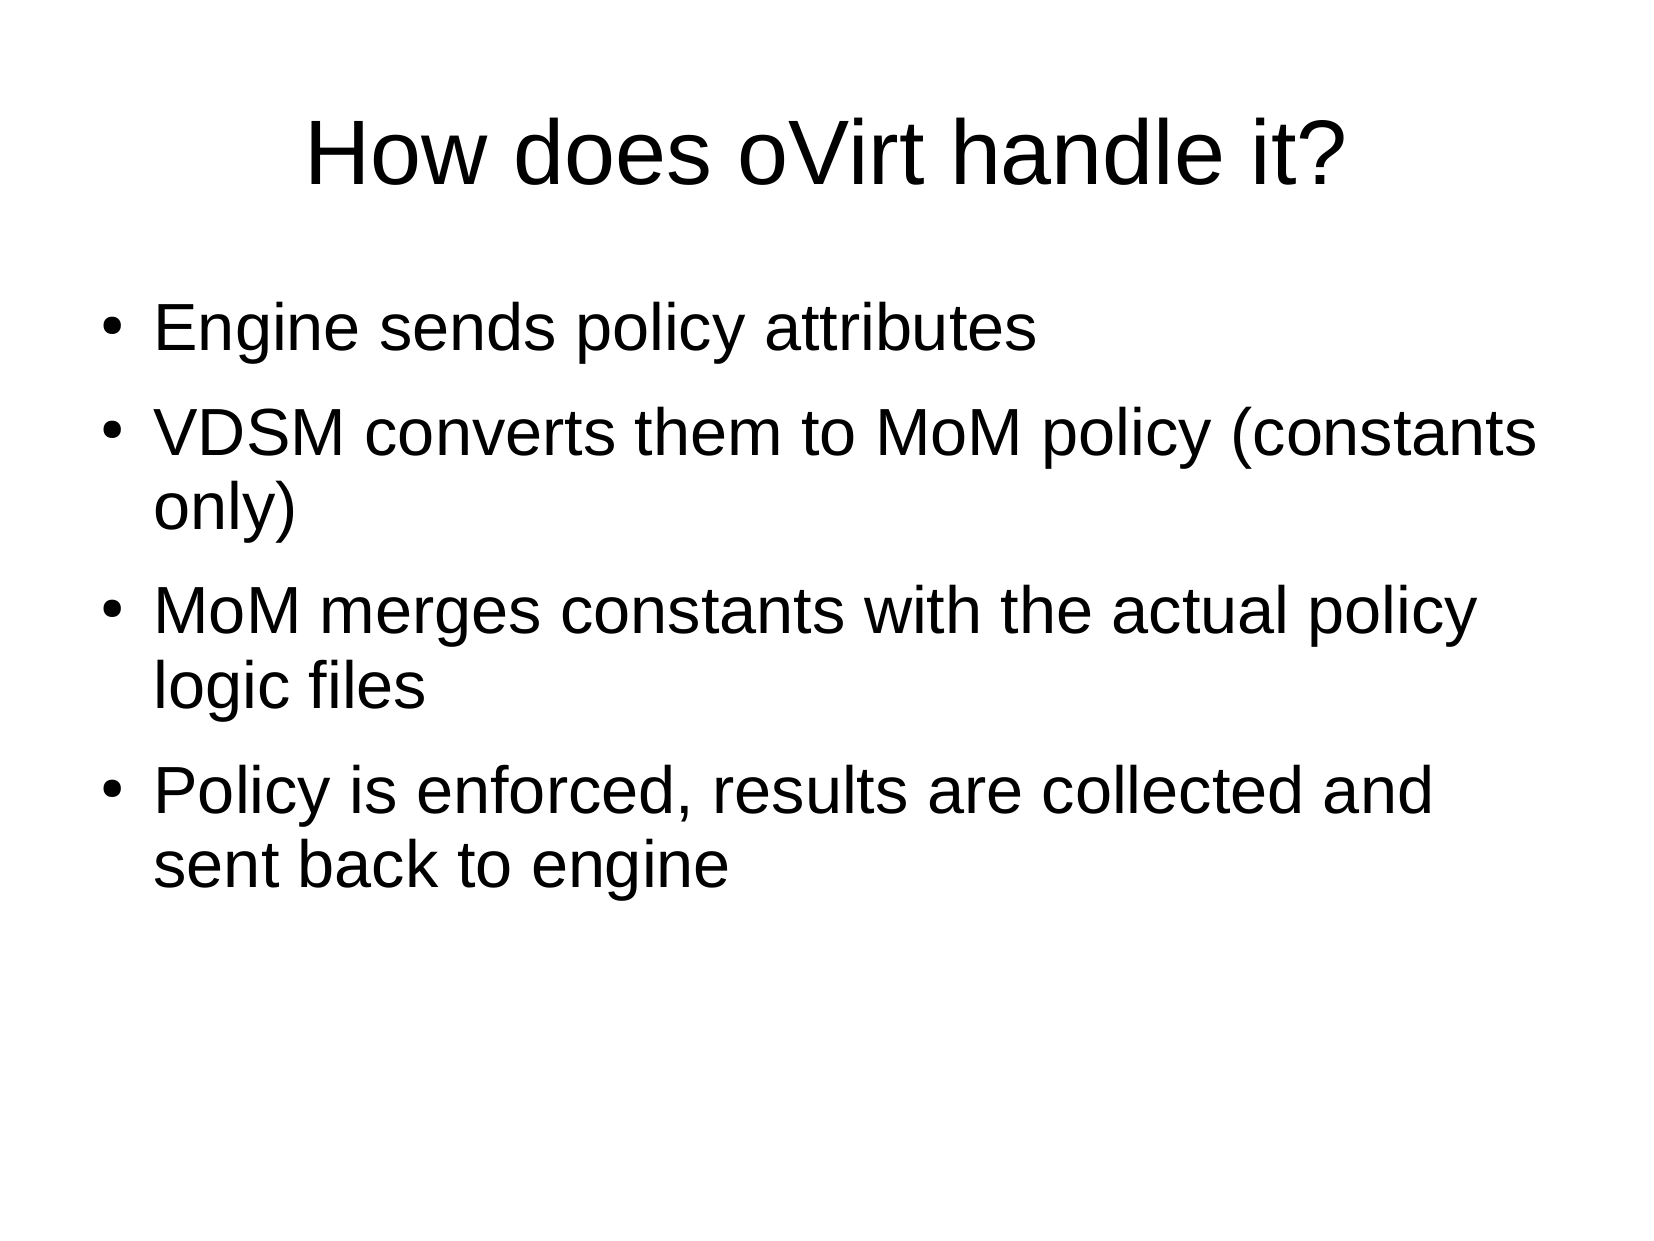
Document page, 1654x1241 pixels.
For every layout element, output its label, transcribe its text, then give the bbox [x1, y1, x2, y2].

title How does oVirt handle it? [82, 49, 1571, 257]
list Engine sends policy attributes VDSM converts them to MoM policy (constants only) MoM merges constants with the actual policy logic files Policy is enforced, results are collected and sent back to engine [82, 290, 1571, 1010]
